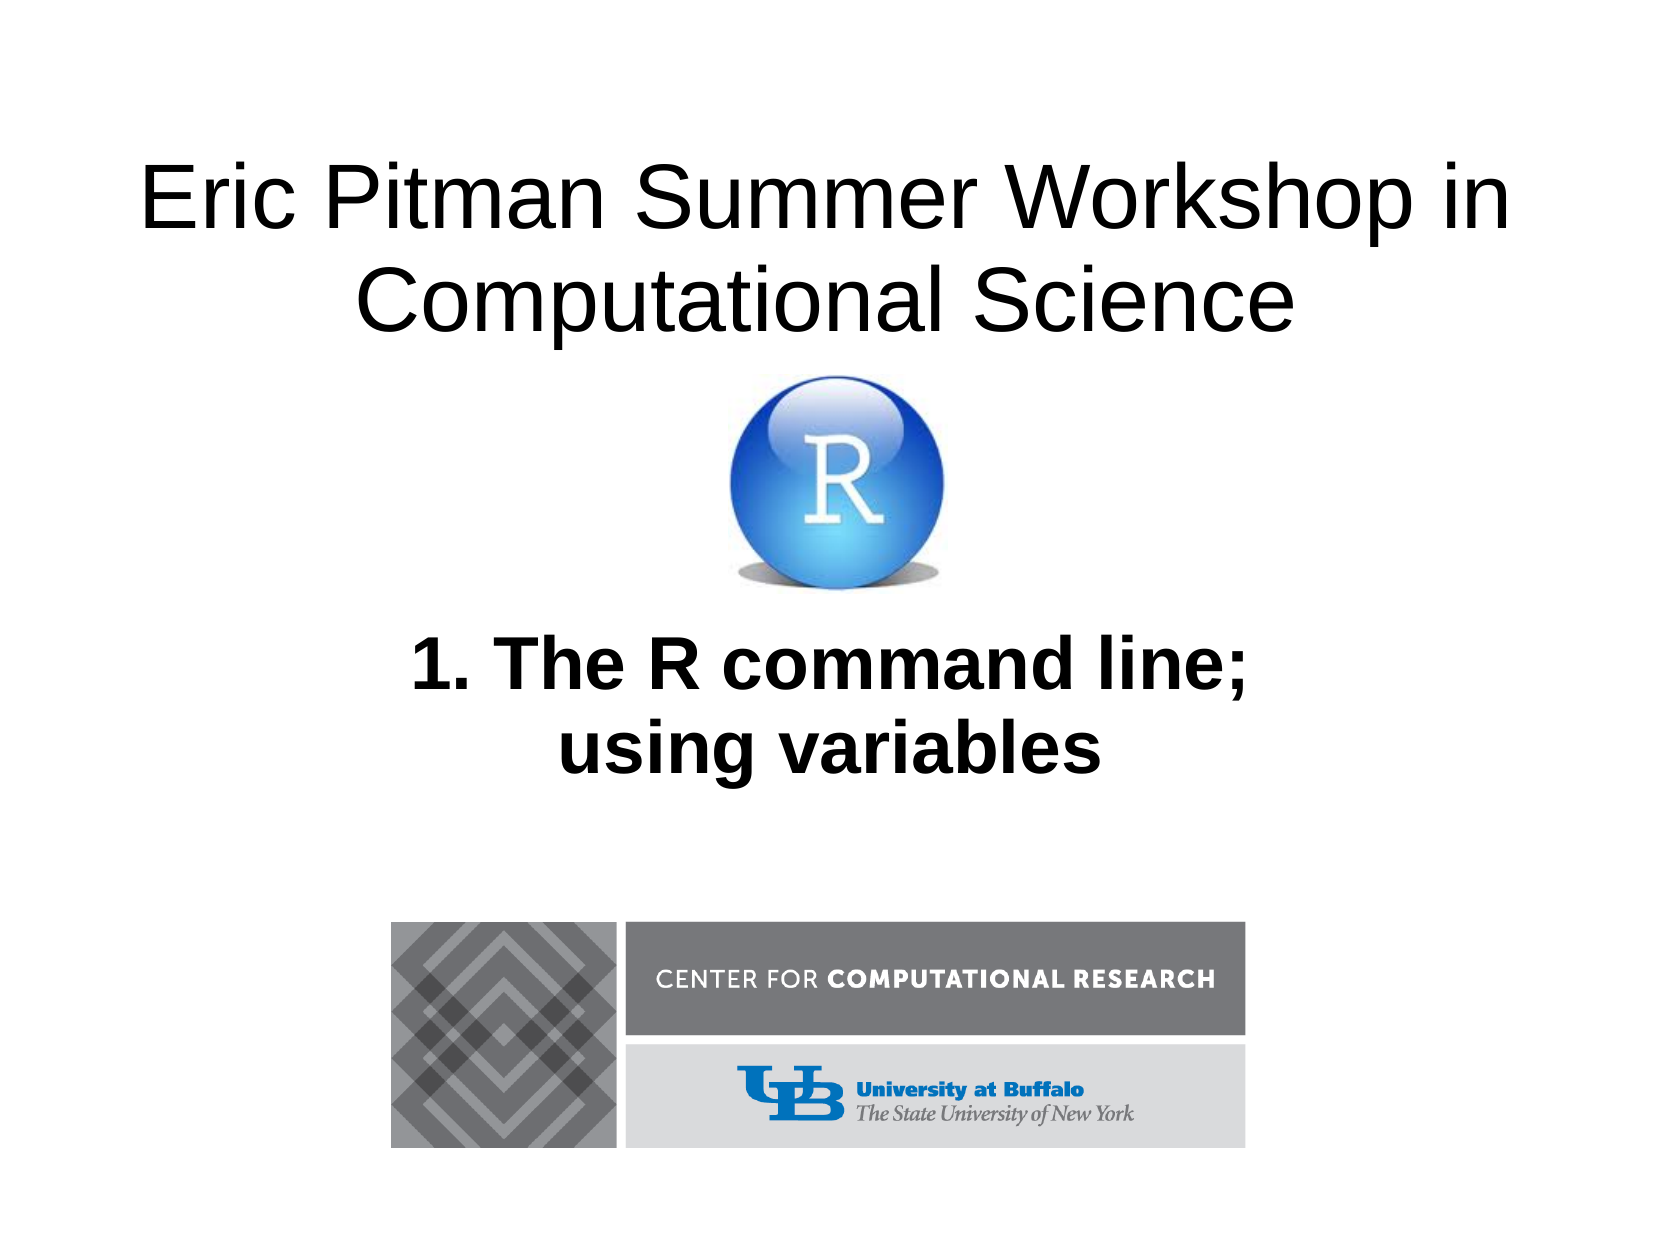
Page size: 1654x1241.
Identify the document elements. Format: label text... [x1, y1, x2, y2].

title Eric Pitman Summer Workshop in Computational Science [82, 145, 1571, 556]
picture [255, 809, 1381, 1241]
text_box 1. The R command line; using variables Jeanette Sperhac [200, 465, 1461, 1057]
picture [728, 374, 948, 594]
